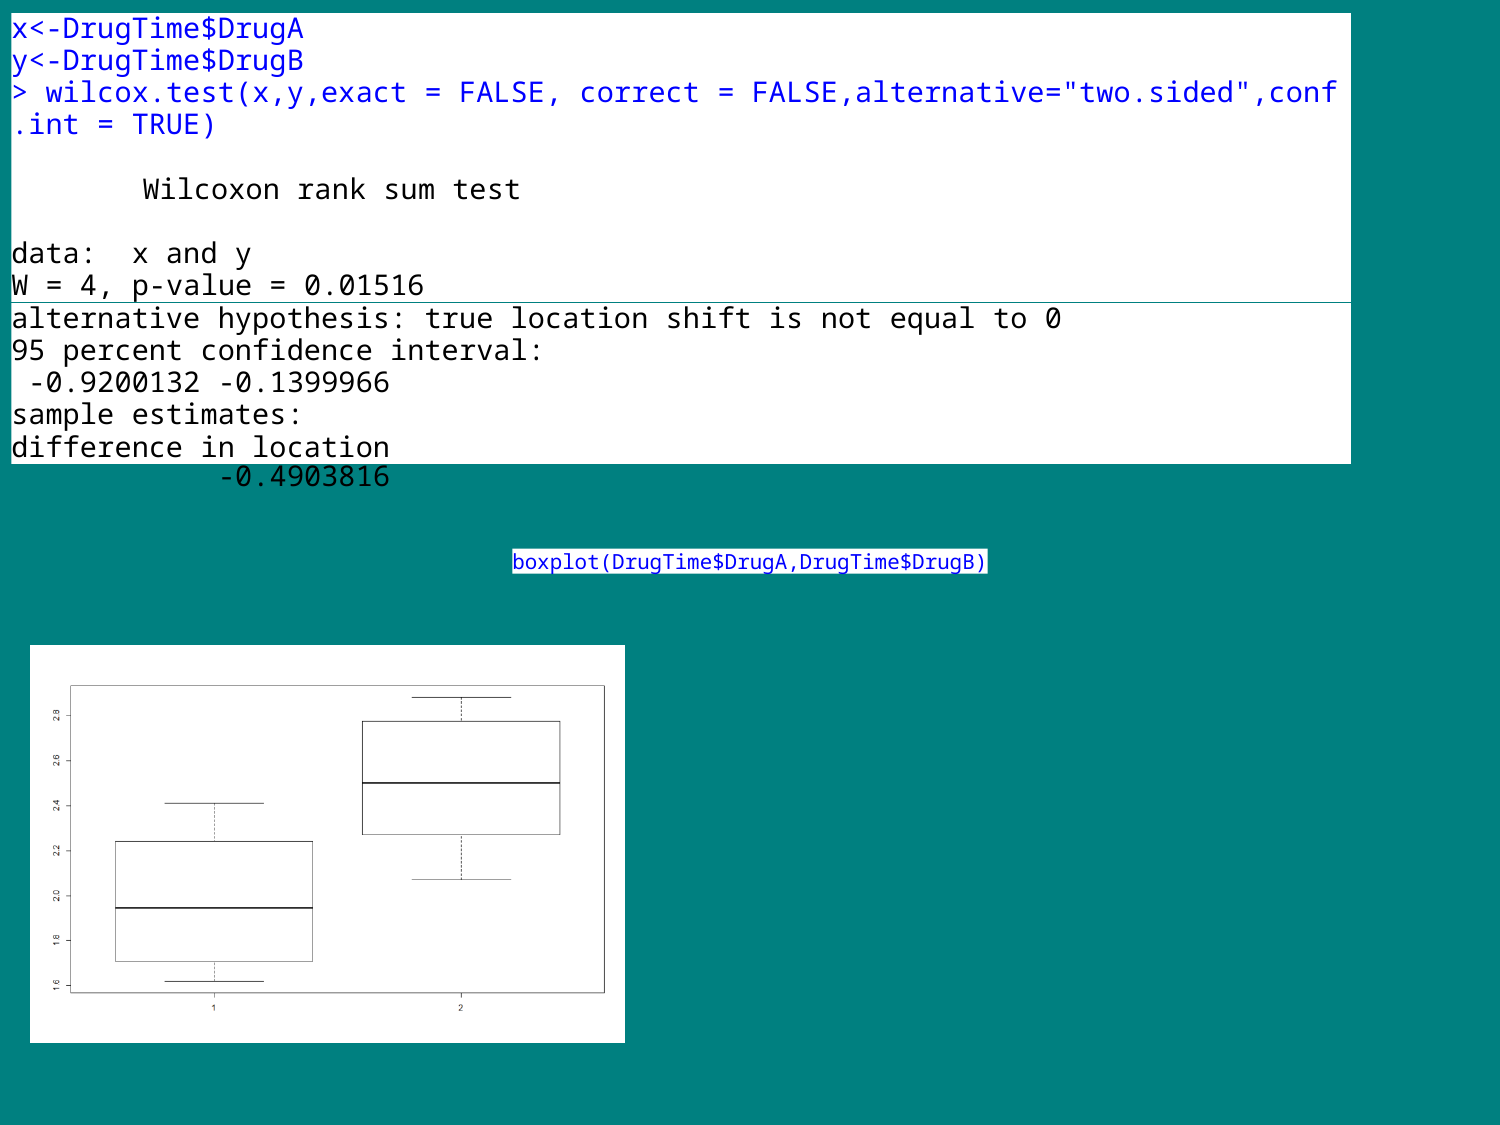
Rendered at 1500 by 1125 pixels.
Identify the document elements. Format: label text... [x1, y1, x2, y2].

picture [11, 12, 1353, 525]
picture [30, 645, 625, 1043]
text_box boxplot(DrugTime$DrugA,DrugTime$DrugB) [512, 548, 988, 574]
